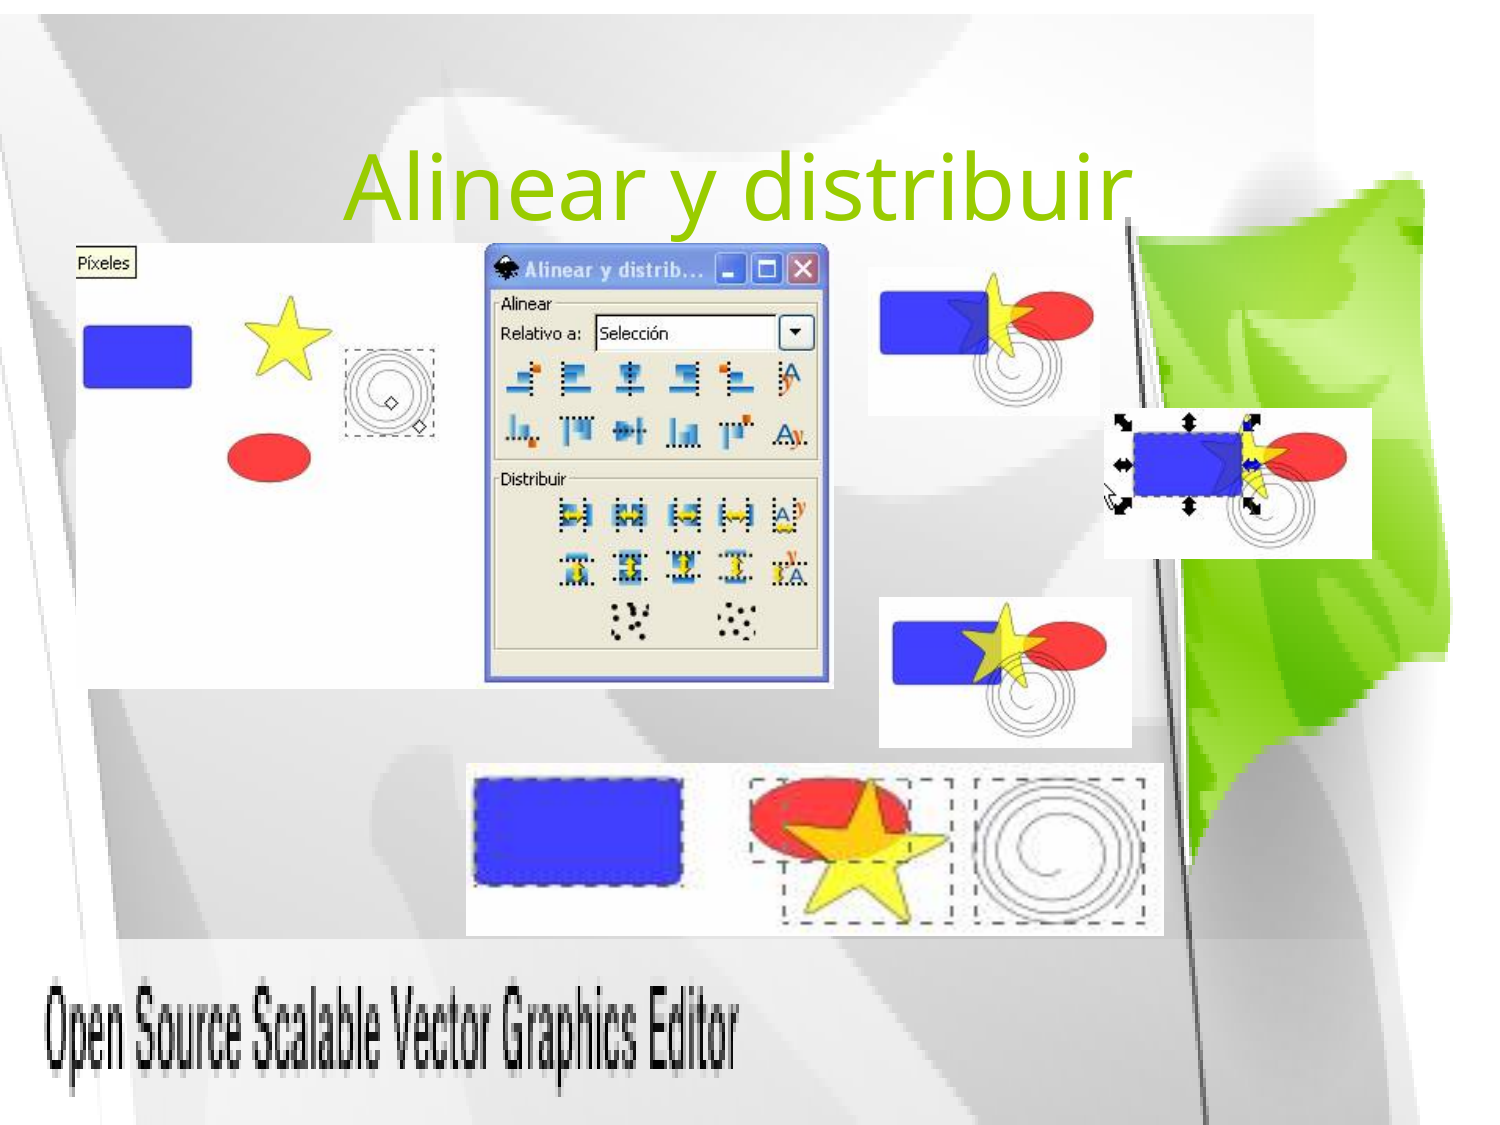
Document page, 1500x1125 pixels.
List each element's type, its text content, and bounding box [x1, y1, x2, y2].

picture [0, 14, 1500, 1125]
title Alinear y distribuir [64, 90, 1415, 278]
